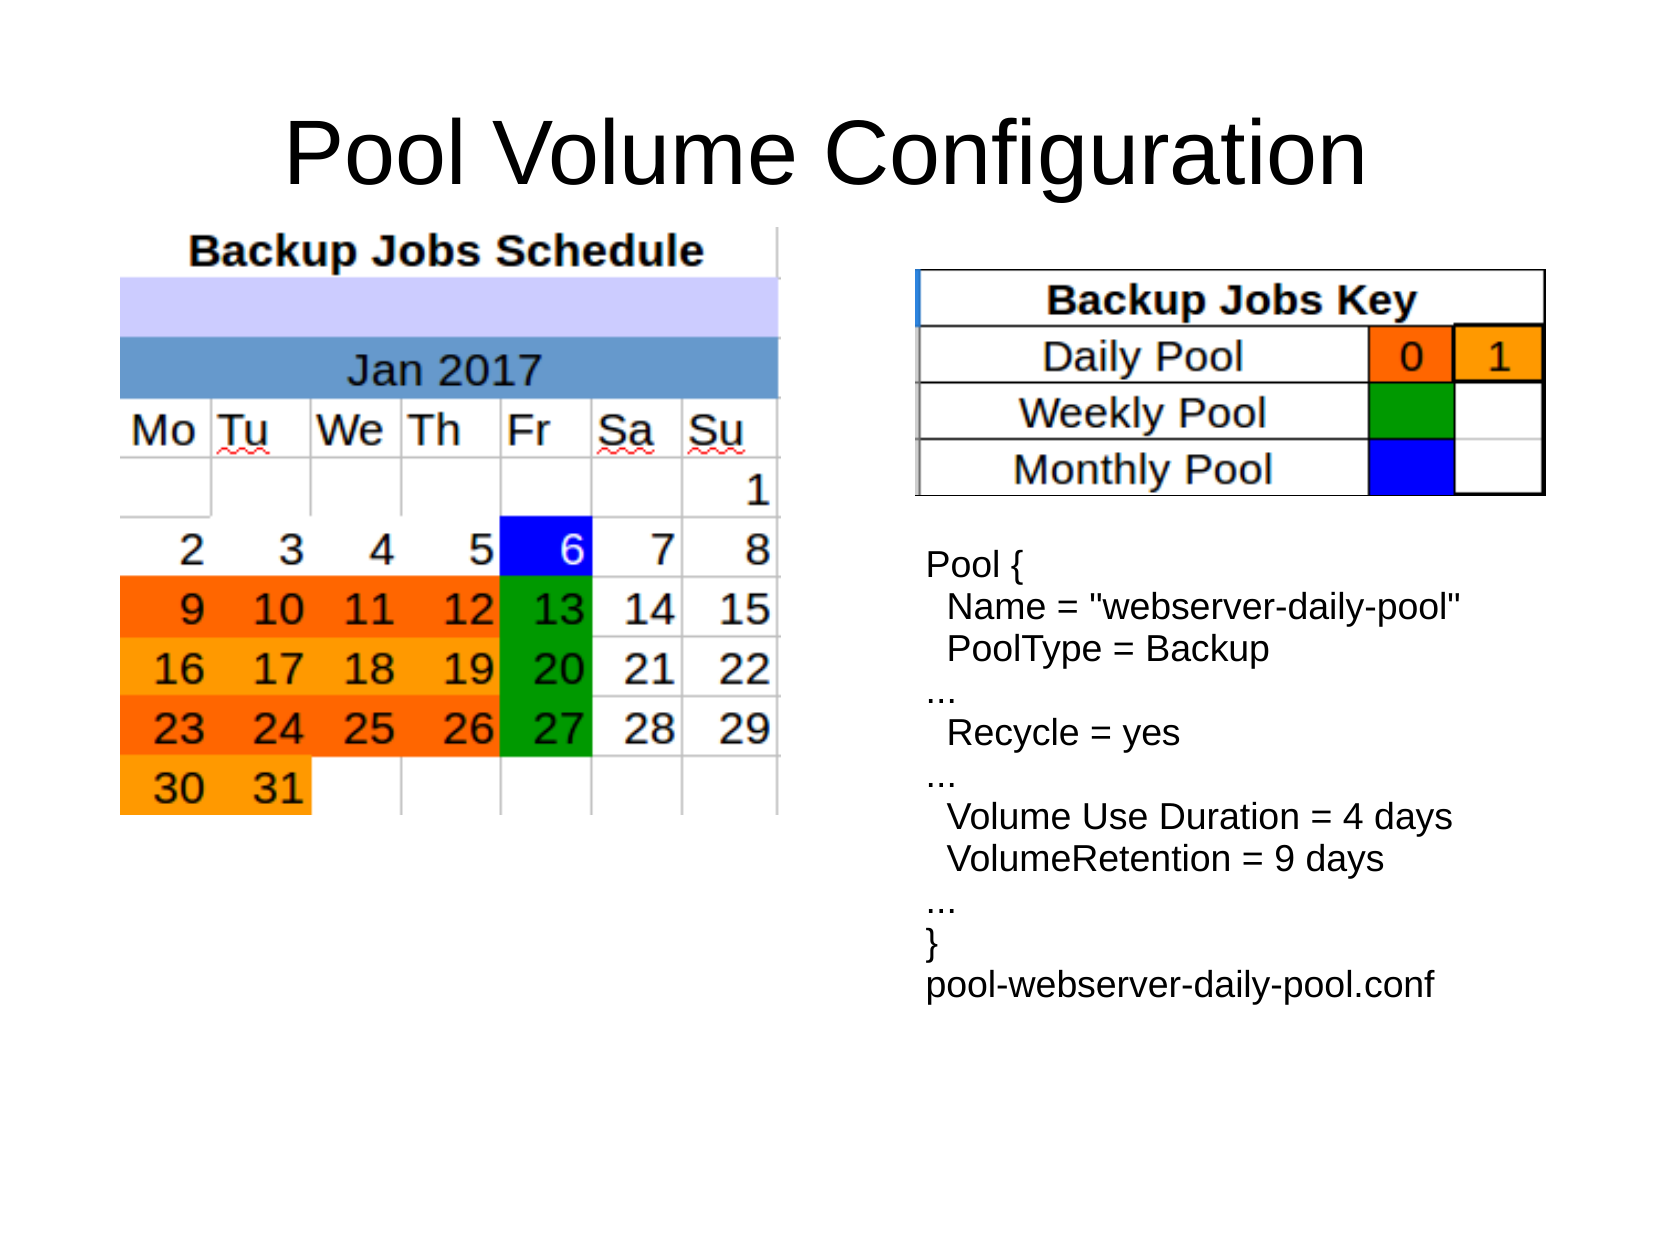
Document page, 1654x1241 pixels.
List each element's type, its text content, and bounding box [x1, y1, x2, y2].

title Pool Volume Configuration [82, 49, 1571, 257]
picture [120, 227, 781, 815]
picture [915, 269, 1546, 495]
text_box Pool { Name = "webserver-daily-pool" PoolType = Backup ... Recycle = yes ... Volume Use Duration = 4 days VolumeRetention = 9 days ... } pool-webserver-daily-pool.conf [910, 536, 1561, 1044]
